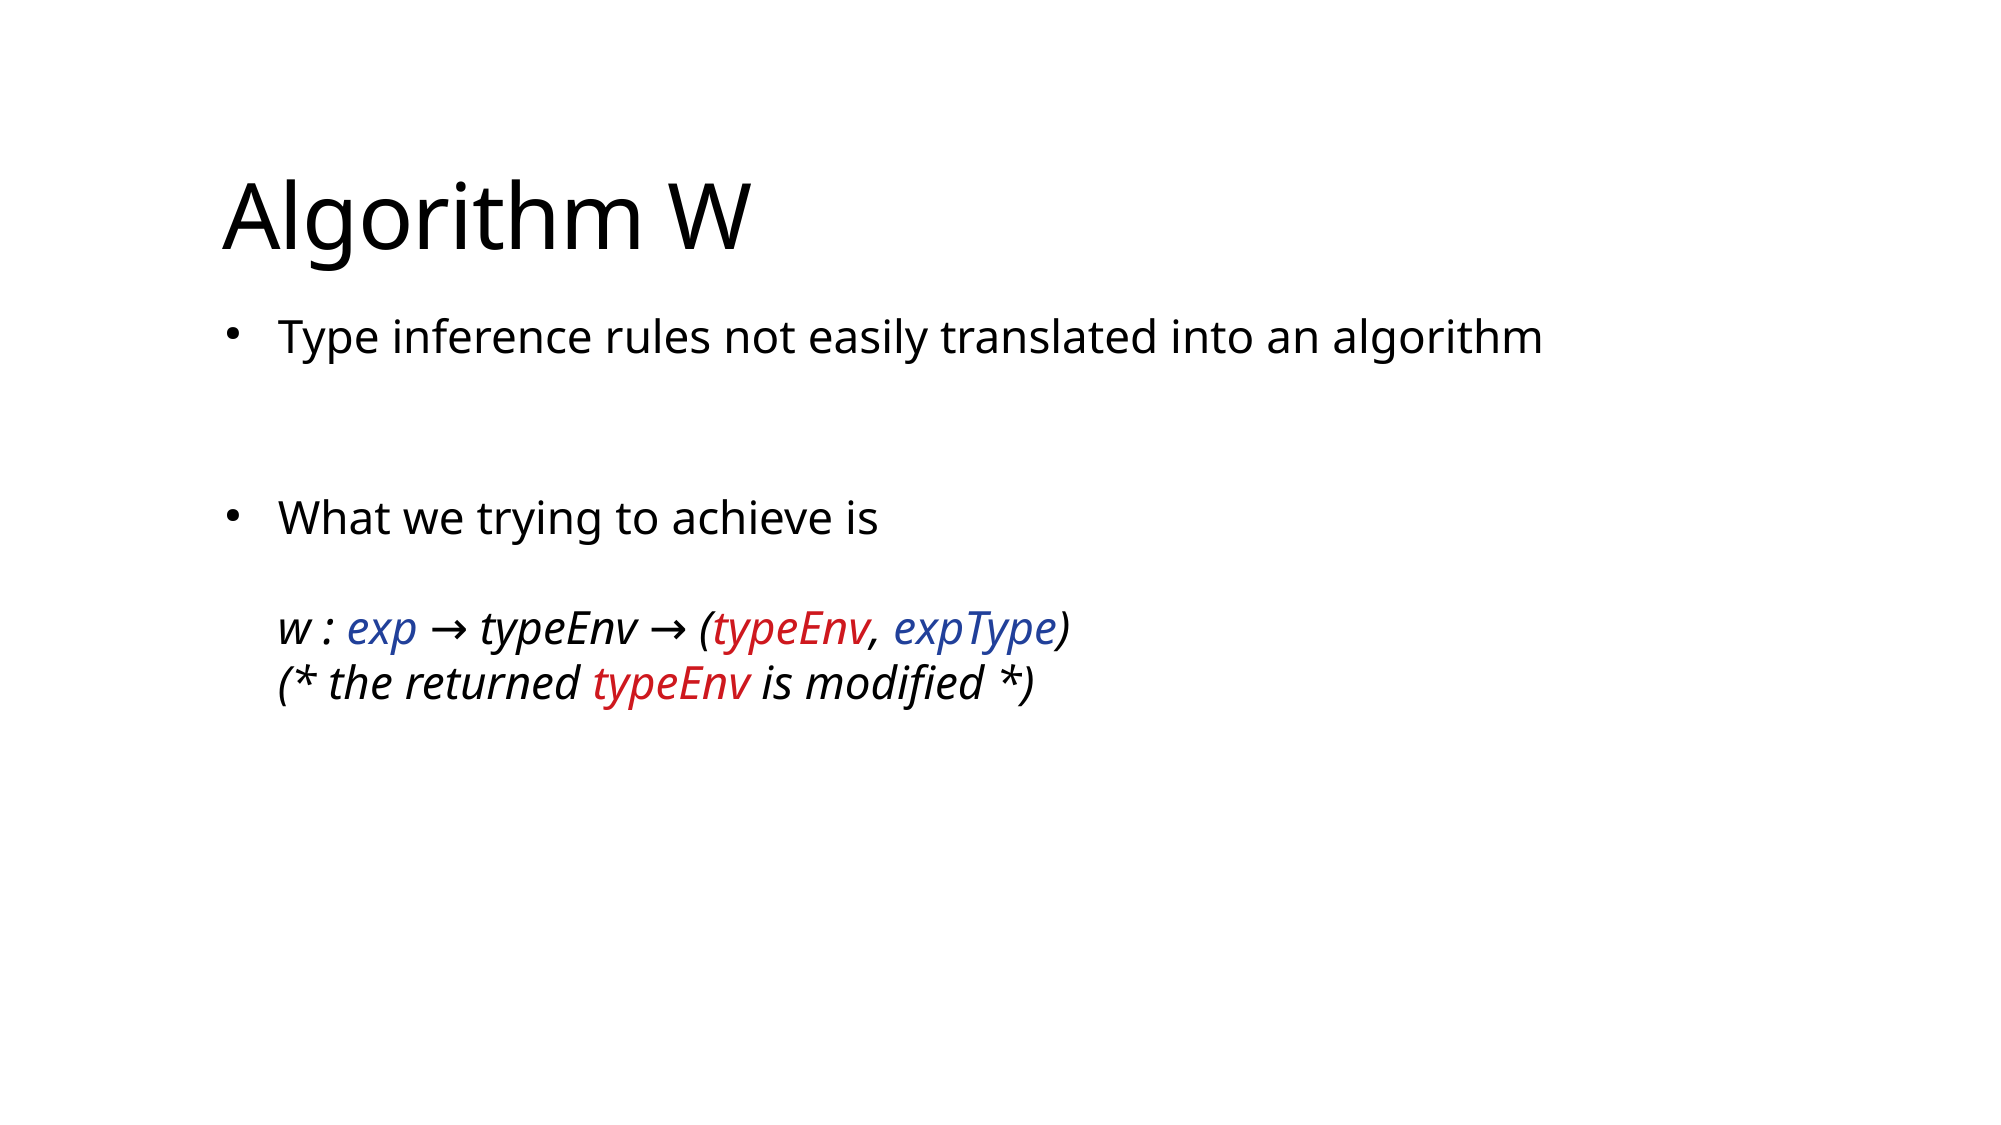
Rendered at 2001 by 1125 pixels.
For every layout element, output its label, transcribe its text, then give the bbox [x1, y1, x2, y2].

title Algorithm W [206, 60, 1797, 278]
list Type inference rules not easily translated into an algorithm What we trying to achieve is w : exp → typeEnv → (typeEnv, expType) (* the returned typeEnv is modified *) [206, 299, 1617, 1014]
